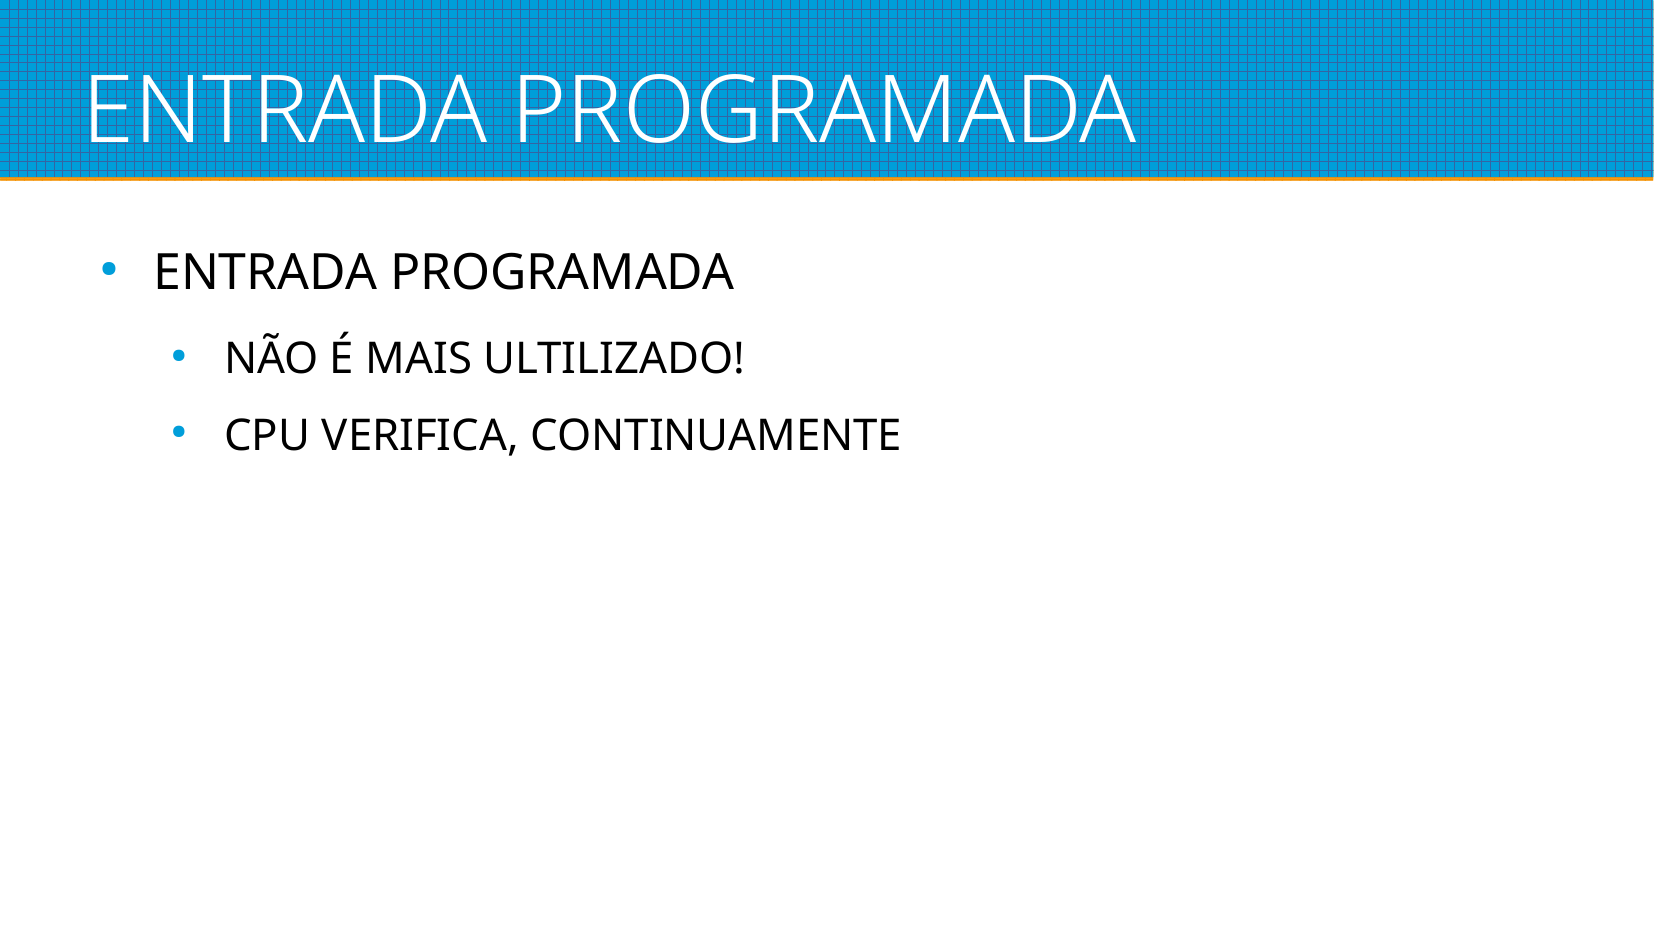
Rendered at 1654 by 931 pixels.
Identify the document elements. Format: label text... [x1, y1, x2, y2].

list ENTRADA PROGRAMADA NÃO É MAIS ULTILIZADO! CPU VERIFICA, CONTINUAMENTE [82, 236, 1563, 811]
title ENTRADA PROGRAMADA [82, 14, 1571, 171]
